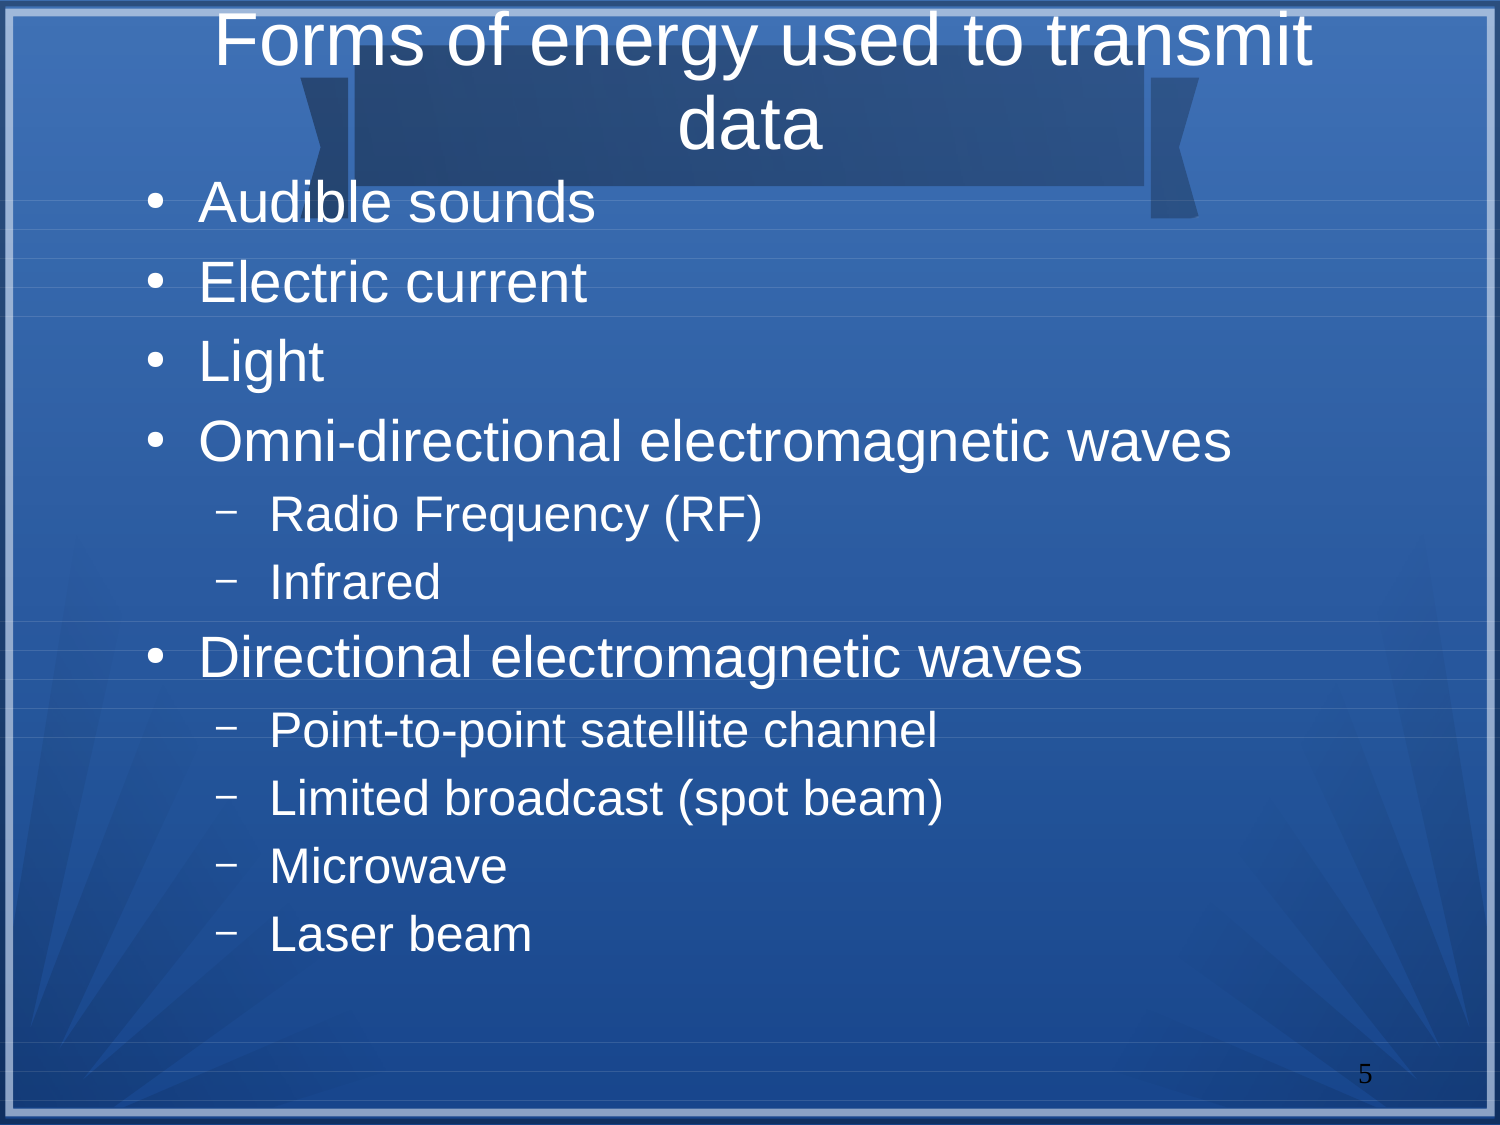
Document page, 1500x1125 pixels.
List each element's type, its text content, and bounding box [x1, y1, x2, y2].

title Forms of energy used to transmit data [112, 0, 1388, 162]
list Audible sounds Electric current Light Omni-directional electromagnetic waves Radio Frequency (RF) Infrared Directional electromagnetic waves Point-to-point satellite channel Limited broadcast (spot beam) Microwave Laser beam [112, 162, 1388, 1025]
text_box 47 [1074, 1050, 1388, 1125]
